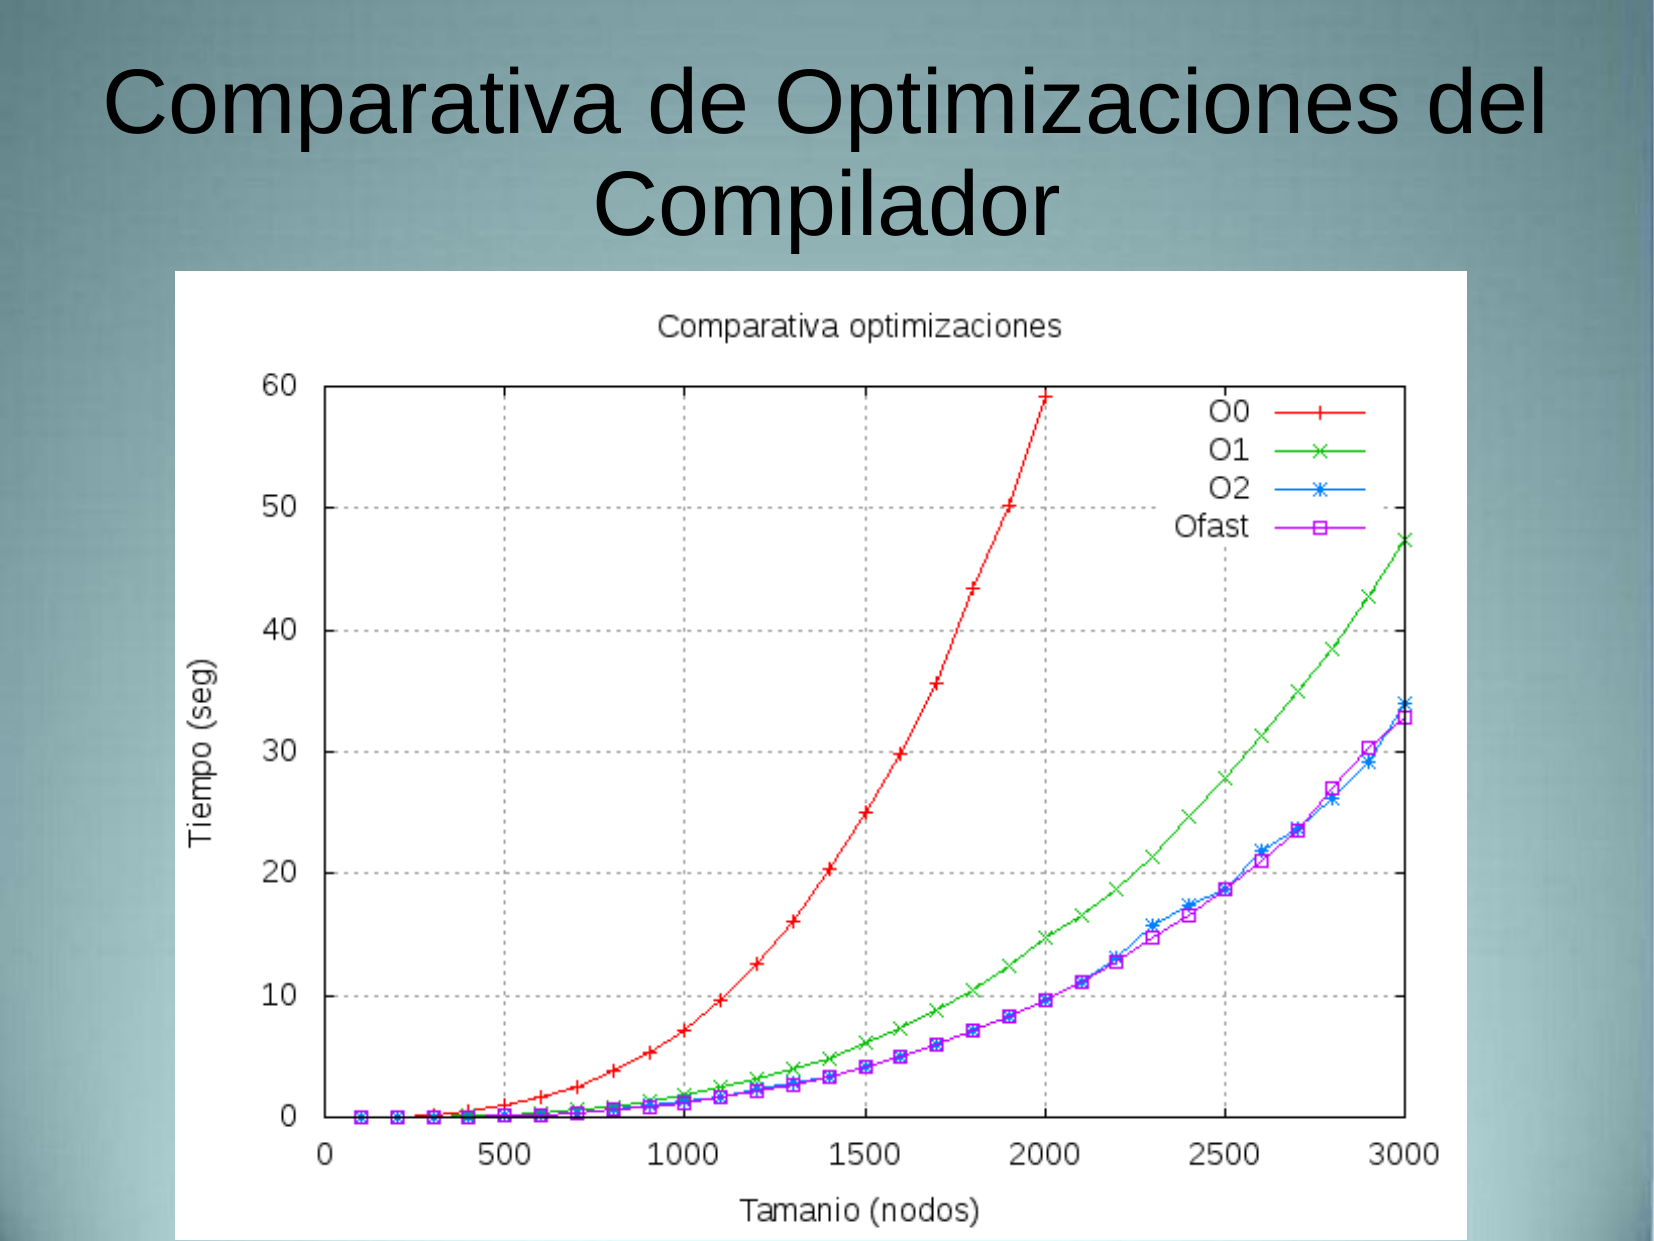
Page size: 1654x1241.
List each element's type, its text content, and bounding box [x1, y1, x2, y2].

title Comparativa de Optimizaciones del Compilador [82, 49, 1571, 257]
picture [0, 0, 1654, 1241]
